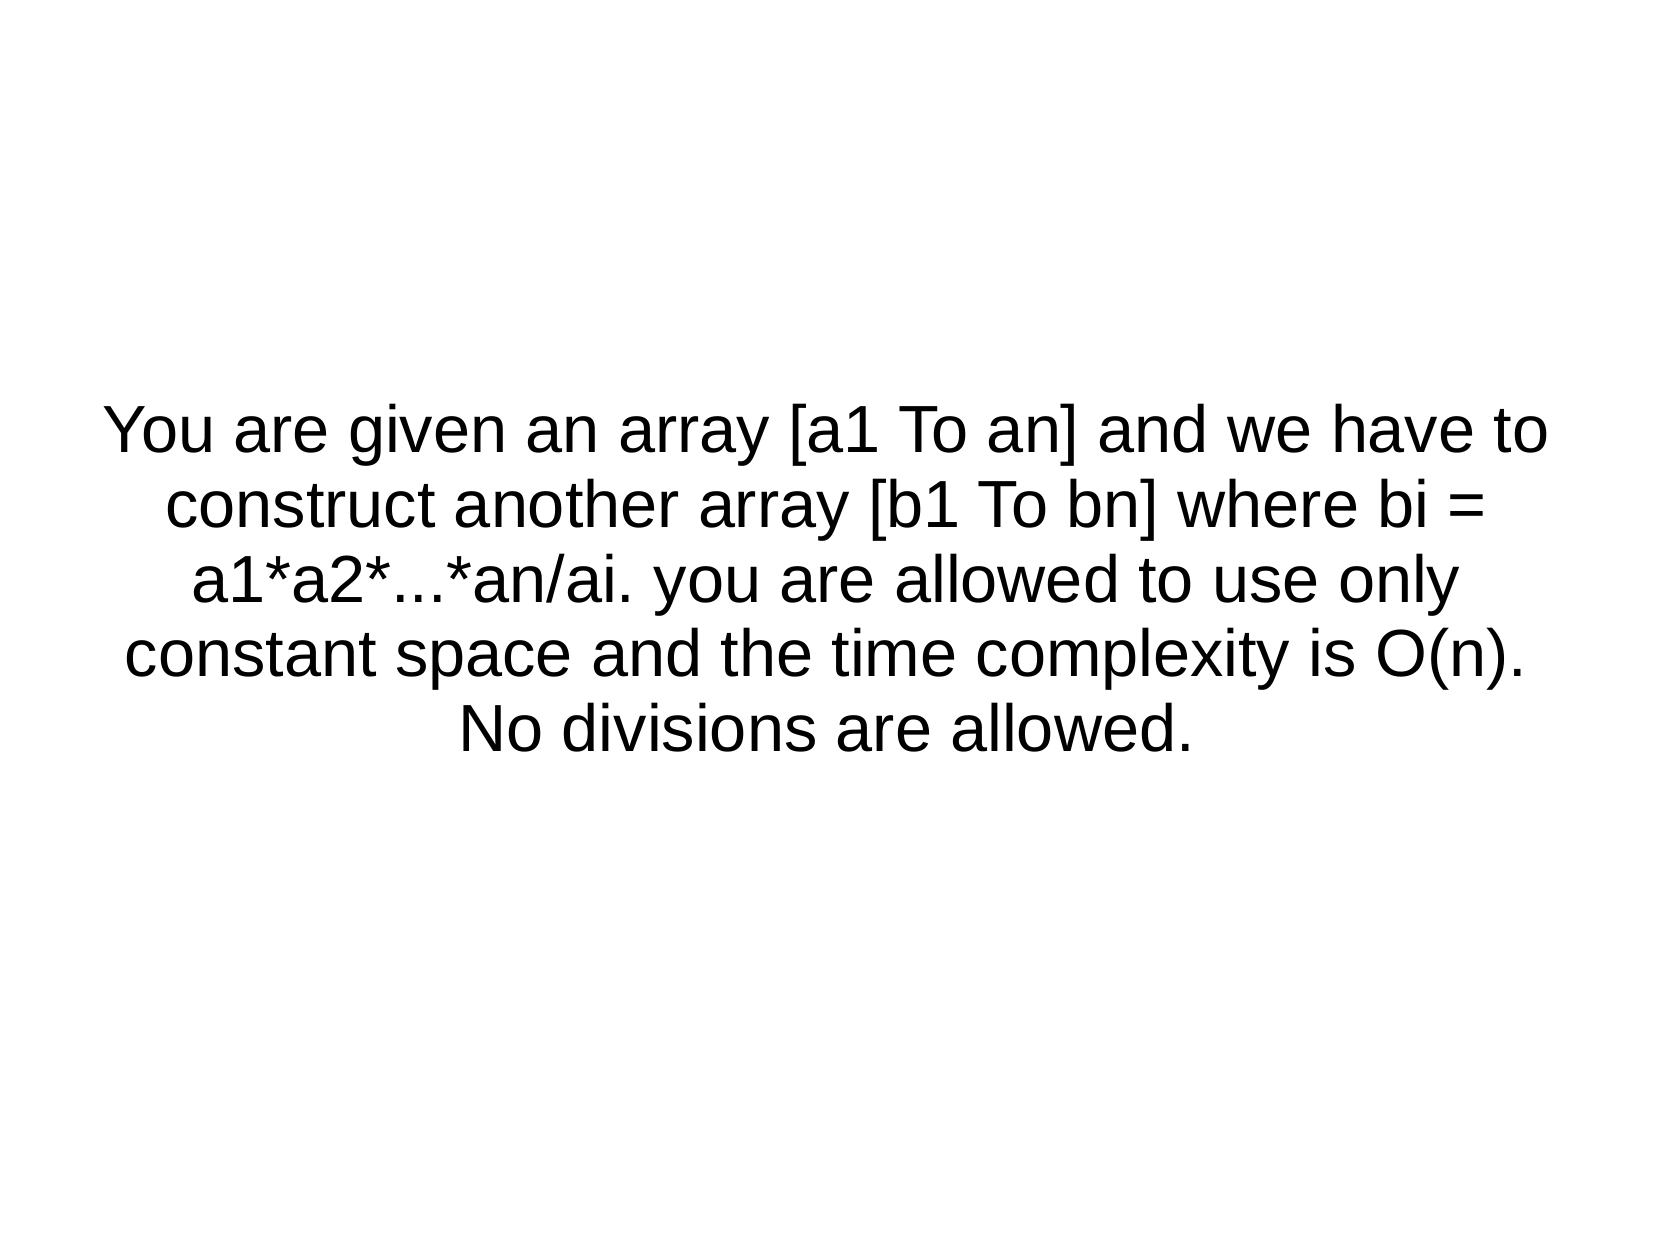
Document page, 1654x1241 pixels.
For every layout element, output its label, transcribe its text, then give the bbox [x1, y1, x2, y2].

subtitle You are given an array [a1 To an] and we have to construct another array [b1 To bn] where bi = a1*a2*...*an/ai. you are allowed to use only constant space and the time complexity is O(n). No divisions are allowed. [82, 56, 1571, 1102]
